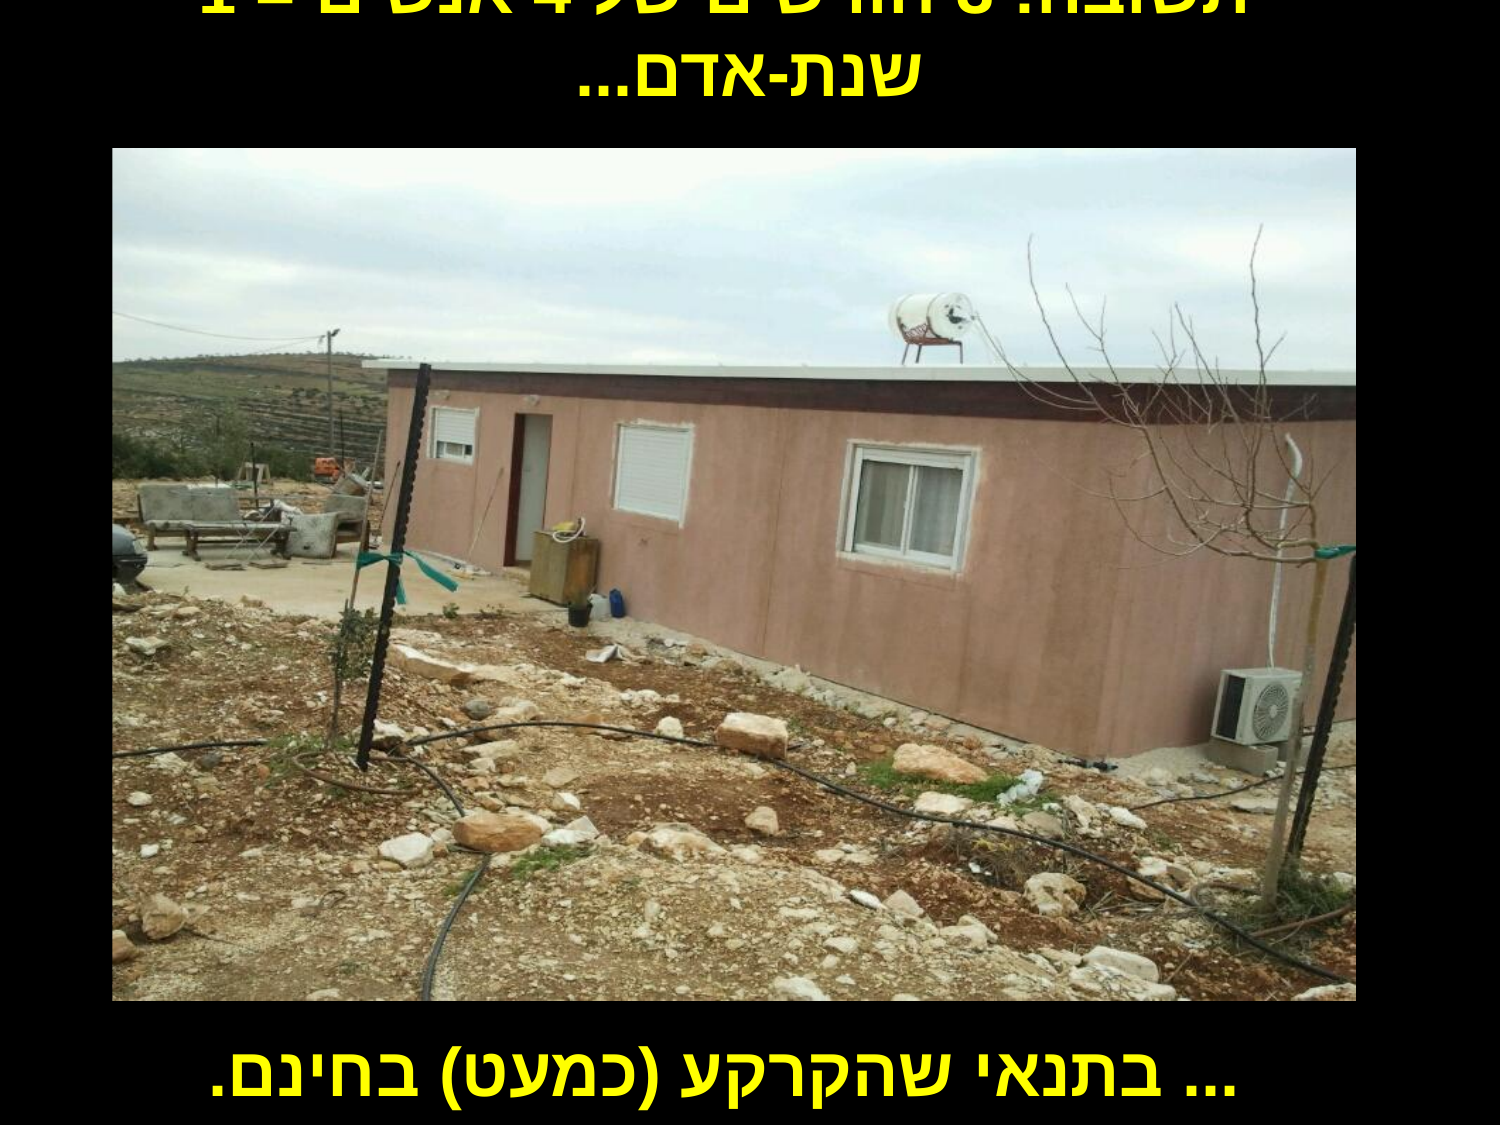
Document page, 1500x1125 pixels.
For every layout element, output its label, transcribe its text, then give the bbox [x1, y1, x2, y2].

title תשובה: 3 חודשים של 4 אנשים = 1 שנת-אדם... [0, 17, 1500, 125]
text_box [112, 148, 1356, 1001]
text_box ... בתנאי שהקרקע (כמעט) בחינם. [0, 1017, 1500, 1125]
